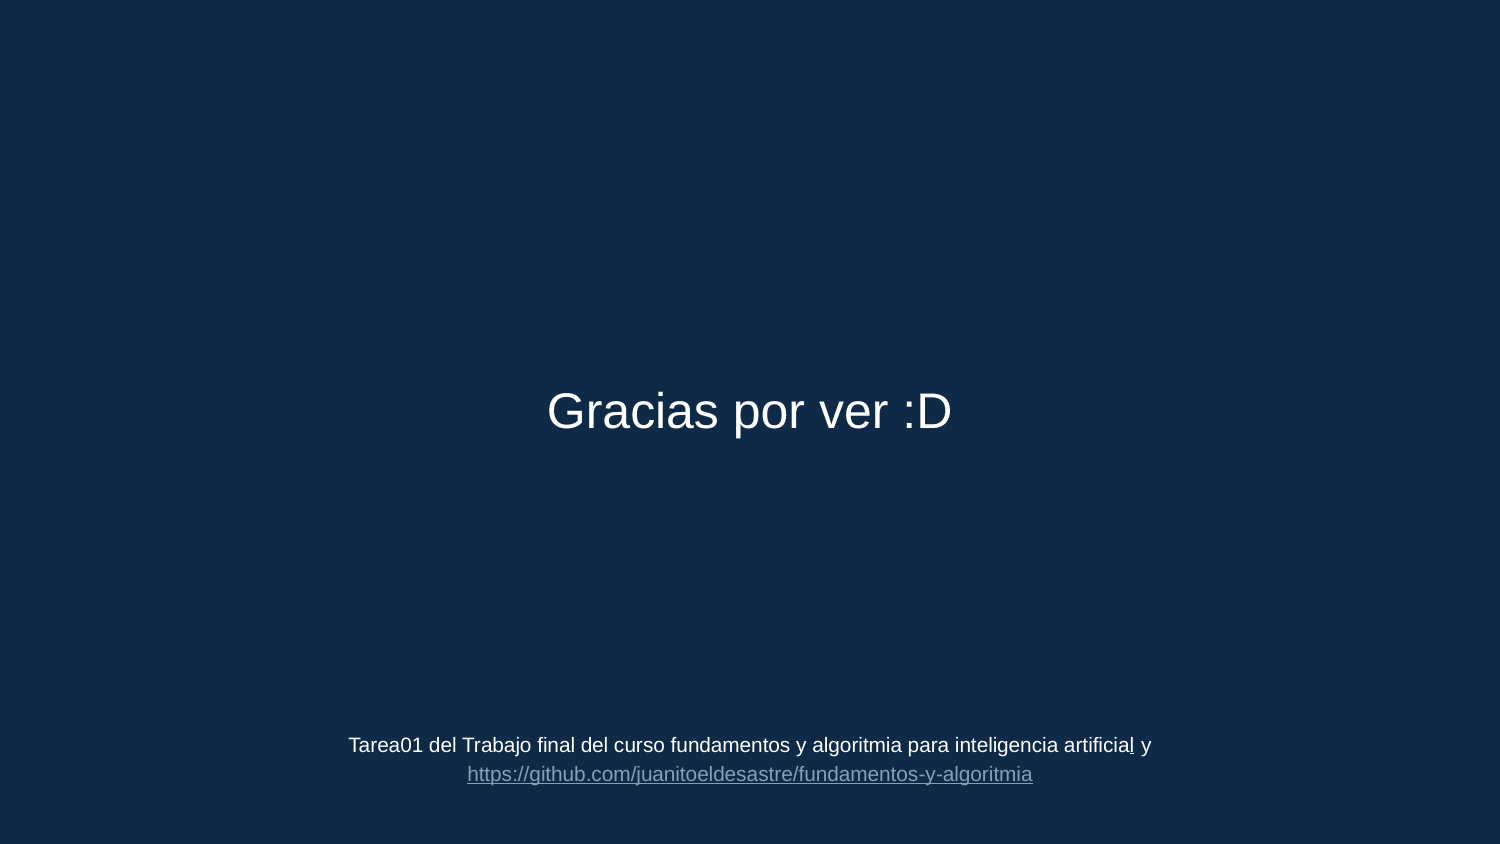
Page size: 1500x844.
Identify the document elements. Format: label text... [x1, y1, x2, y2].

text_box Gracias por ver :D [171, 363, 1328, 443]
text_box Tarea01 del Trabajo final del curso fundamentos y algoritmia para inteligencia artificial y https://github.com/juanitoeldesastre/fundamentos-y-algoritmia [171, 707, 1328, 780]
